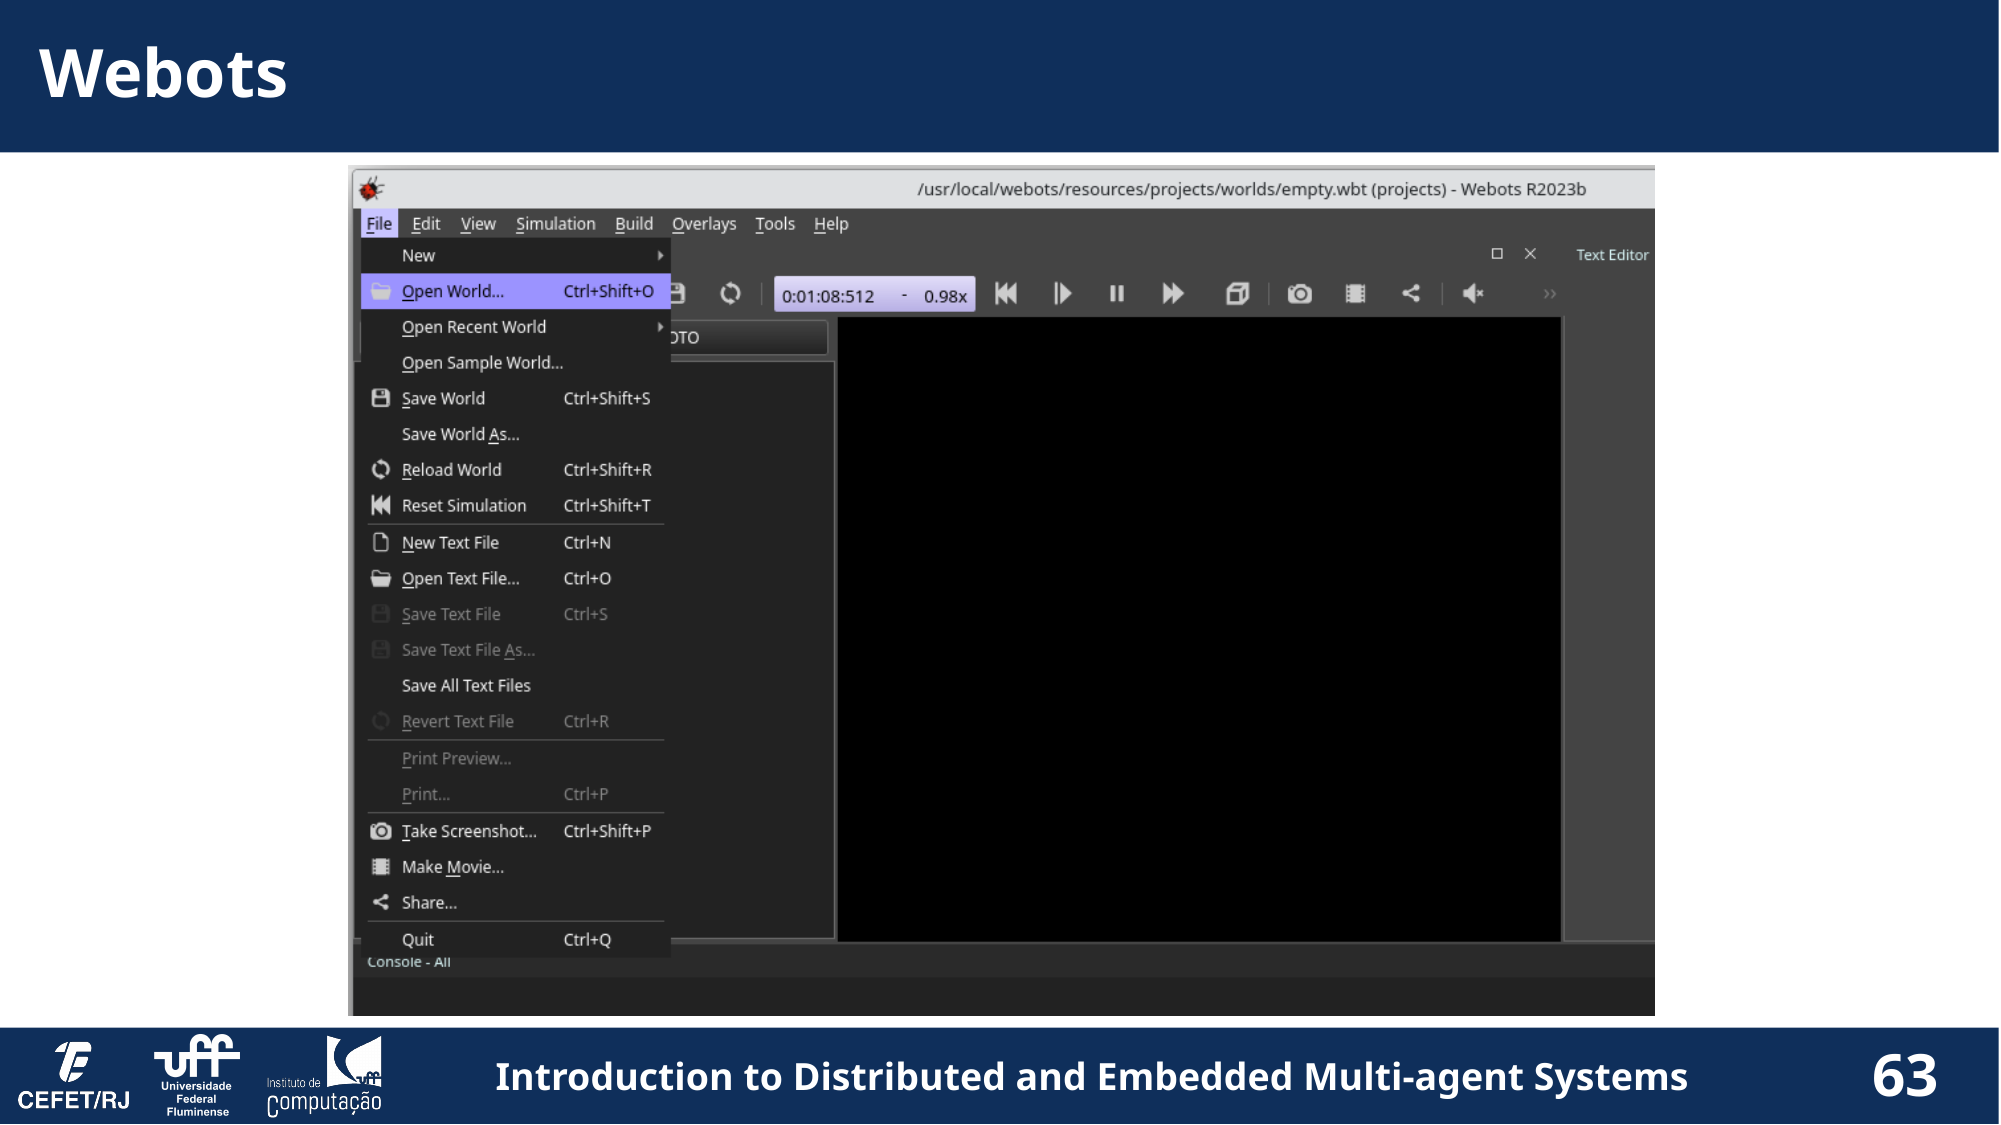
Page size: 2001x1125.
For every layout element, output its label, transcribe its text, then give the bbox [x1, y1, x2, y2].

text_box Webots [25, 23, 1998, 116]
picture [18, 1021, 129, 1125]
picture [265, 1033, 383, 1118]
picture [348, 165, 1655, 1016]
picture [153, 1033, 241, 1121]
